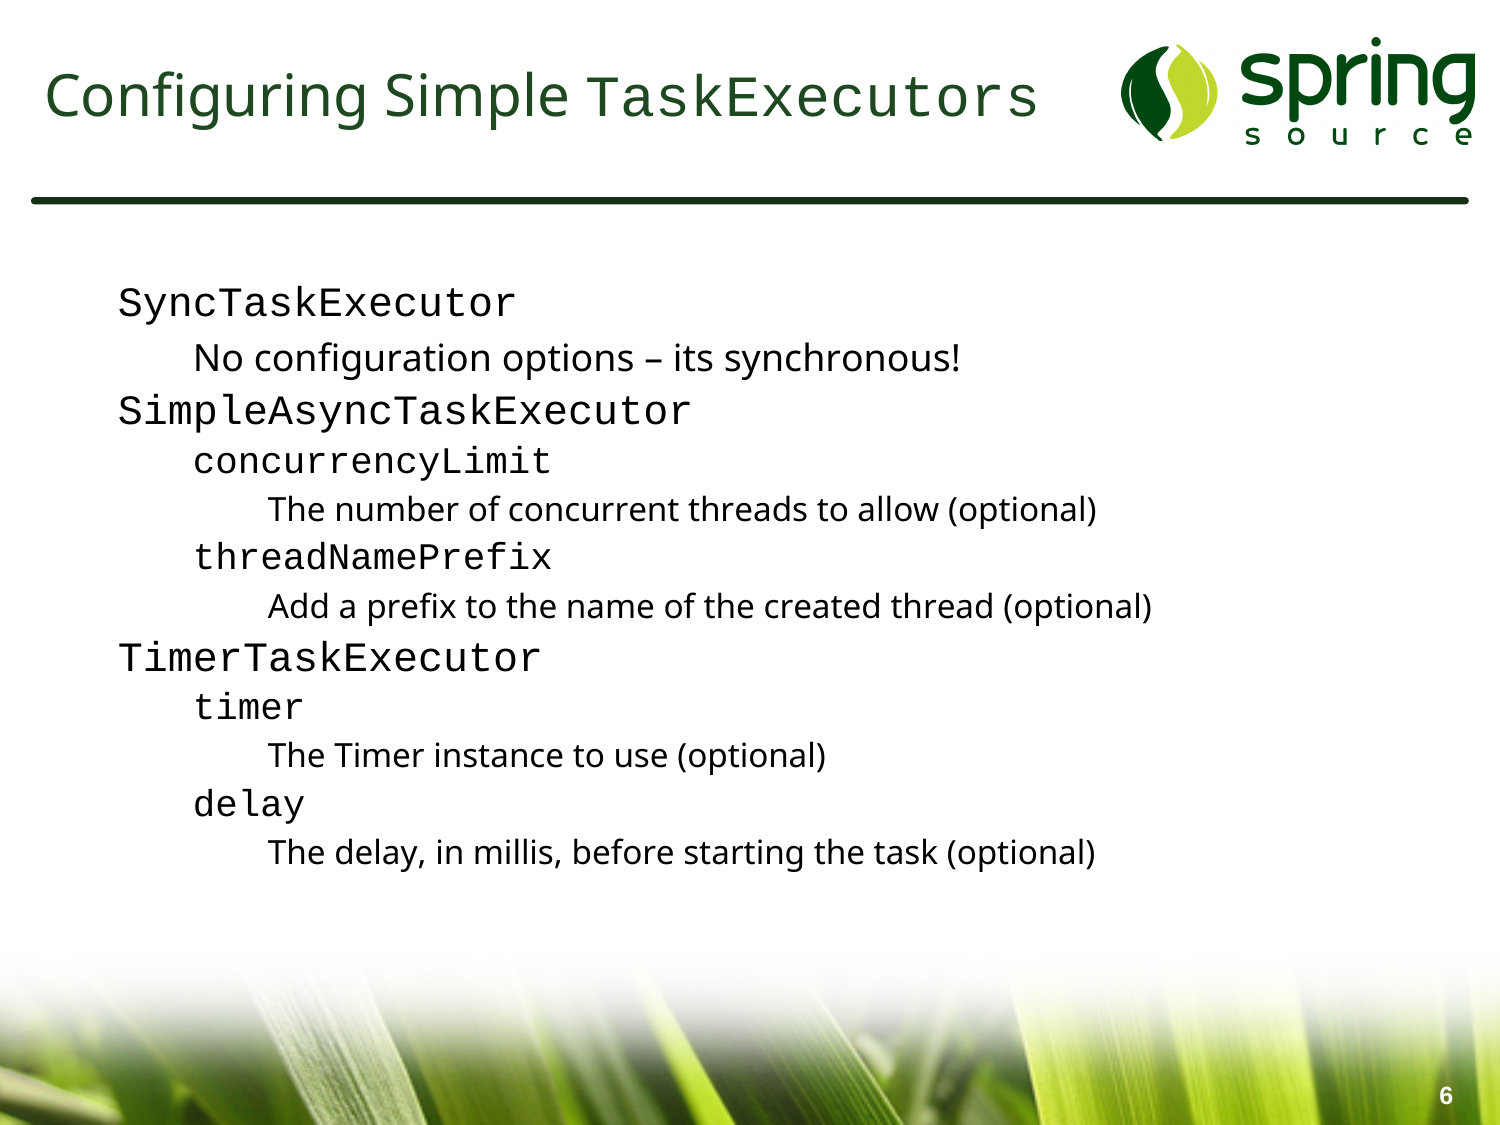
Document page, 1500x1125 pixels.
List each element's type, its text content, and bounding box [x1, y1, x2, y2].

list SyncTaskExecutor No configuration options – its synchronous! SimpleAsyncTaskExecutor concurrencyLimit The number of concurrent threads to allow (optional) threadNamePrefix Add a prefix to the name of the created thread (optional) TimerTaskExecutor timer The Timer instance to use (optional) delay The delay, in millis, before starting the task (optional) [103, 275, 1394, 938]
picture [0, 944, 1500, 1125]
title Configuring Simple TaskExecutors [29, 0, 1353, 188]
picture [1353, 37, 1475, 145]
